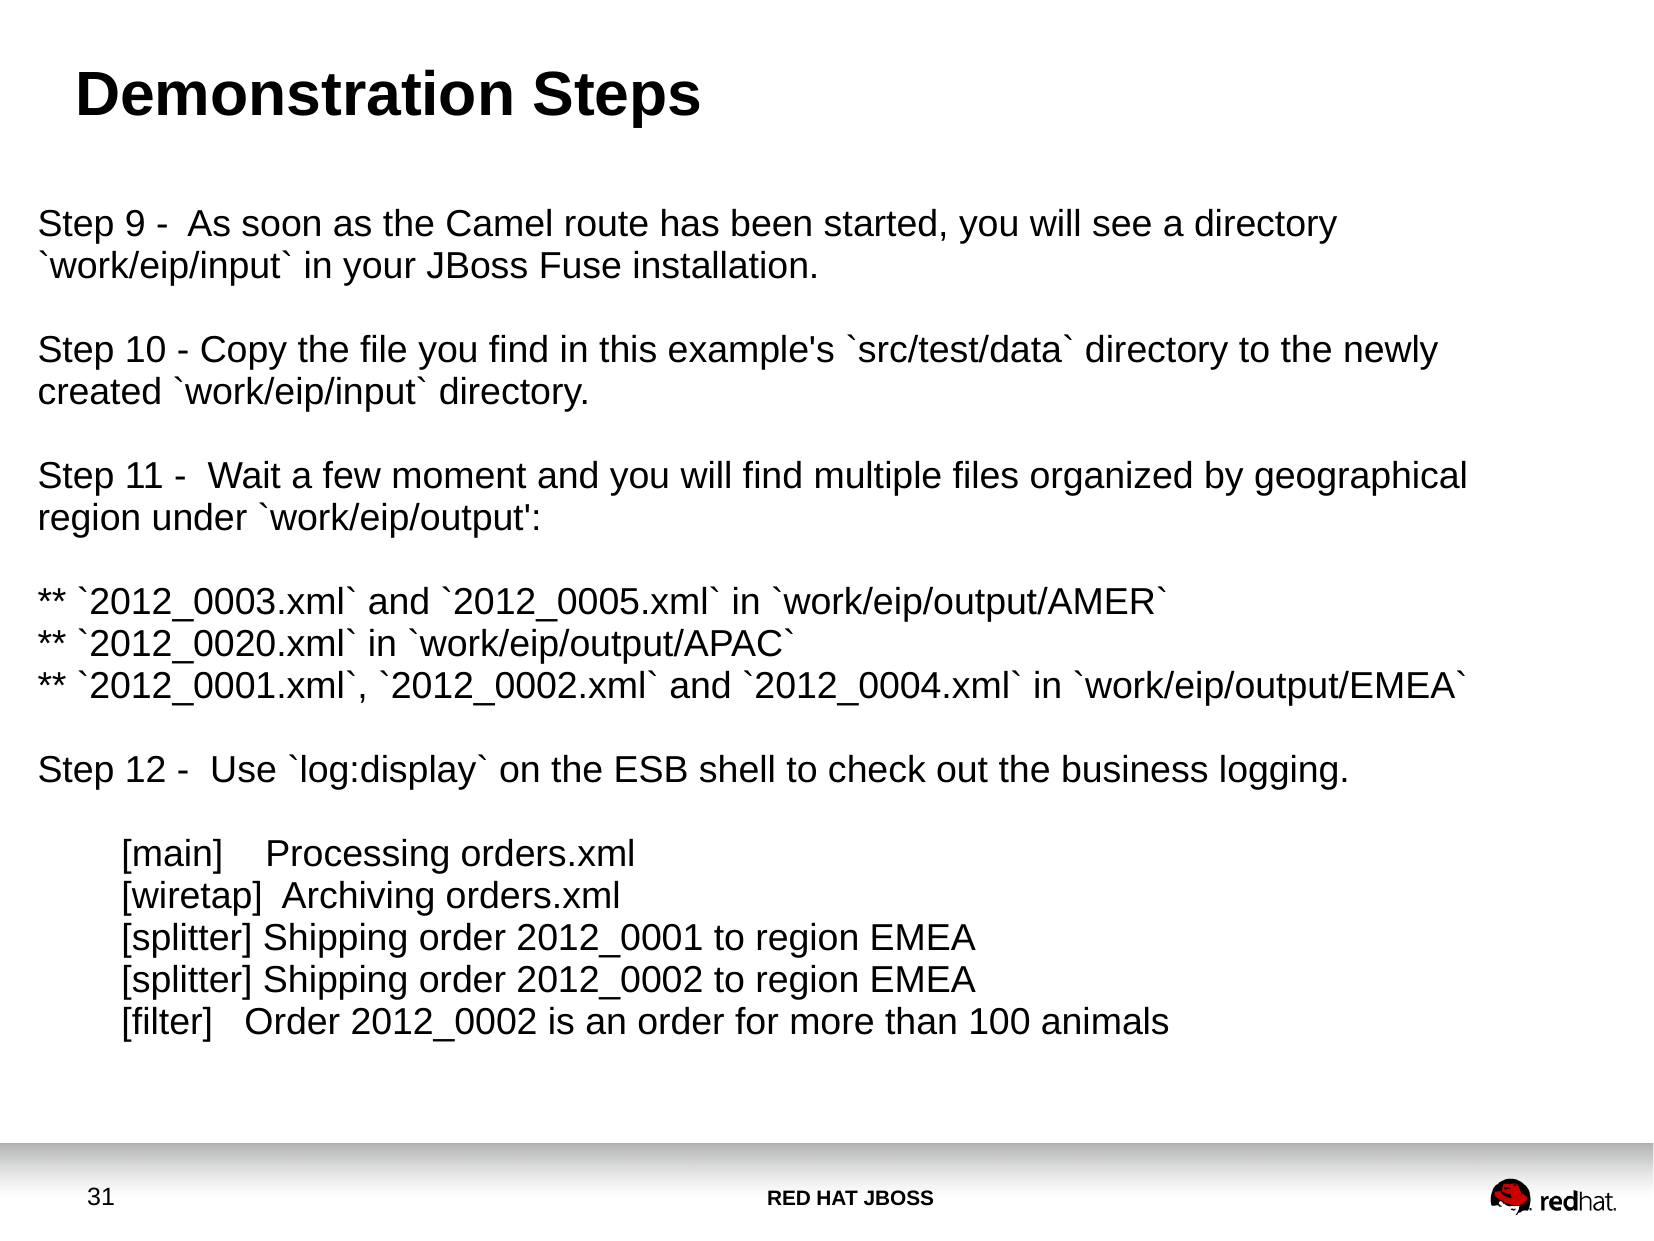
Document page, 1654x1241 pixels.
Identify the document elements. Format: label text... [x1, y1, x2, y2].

title Demonstration Steps [75, 0, 1564, 188]
picture [0, 1143, 1654, 1241]
list Step 9 - As soon as the Camel route has been started, you will see a directory `work/eip/input` in your JBoss Fuse installation. Step 10 - Copy the file you find in this example's `src/test/data` directory to the newly created `work/eip/input` directory. Step 11 - Wait a few moment and you will find multiple files organized by geographical region under `work/eip/output': ** `2012_0003.xml` and `2012_0005.xml` in `work/eip/output/AMER` ** `2012_0020.xml` in `work/eip/output/APAC` ** `2012_0001.xml`, `2012_0002.xml` and `2012_0004.xml` in `work/eip/output/EMEA` Step 12 - Use `log:display` on the ESB shell to check out the business logging. [main] Processing orders.xml [wiretap] Archiving orders.xml [splitter] Shipping order 2012_0001 to region EMEA [splitter] Shipping order 2012_0002 to region EMEA [filter] Order 2012_0002 is an order for more than 100 animals [37, 202, 1526, 1127]
